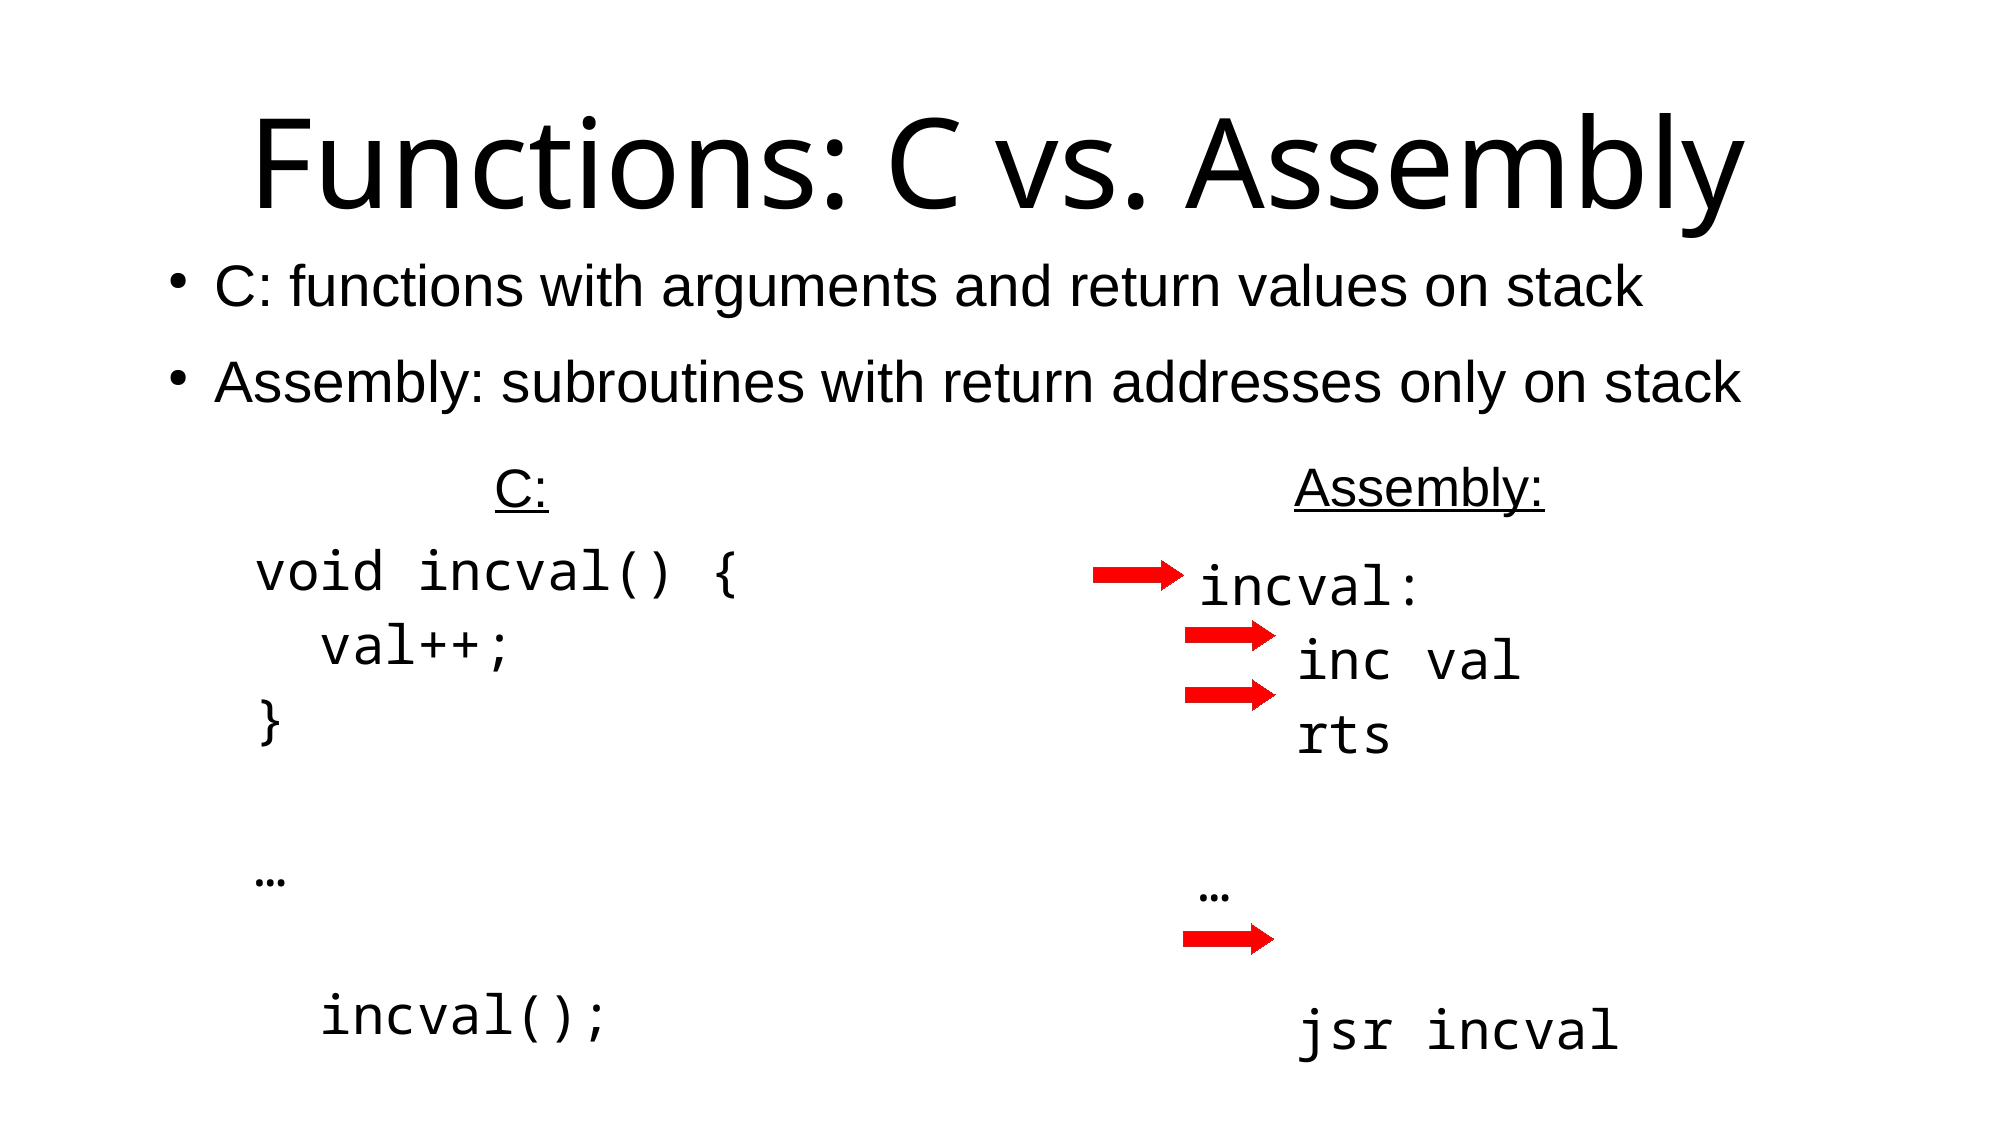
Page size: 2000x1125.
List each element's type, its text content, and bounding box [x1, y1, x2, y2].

list C: functions with arguments and return values on stack Assembly: subroutines with return addresses only on stack [137, 278, 1862, 466]
text_box C: [480, 450, 761, 527]
text_box Assembly: [1279, 450, 1561, 526]
text_box [1183, 923, 1274, 955]
text_box incval: inc val rts … jsr incval [1183, 539, 1741, 982]
title Functions: C vs. Assembly [30, 59, 1966, 278]
text_box void incval() { val++; } … incval(); [240, 525, 797, 967]
text_box [1185, 679, 1276, 711]
text_box [1093, 560, 1184, 591]
text_box [1185, 620, 1276, 651]
